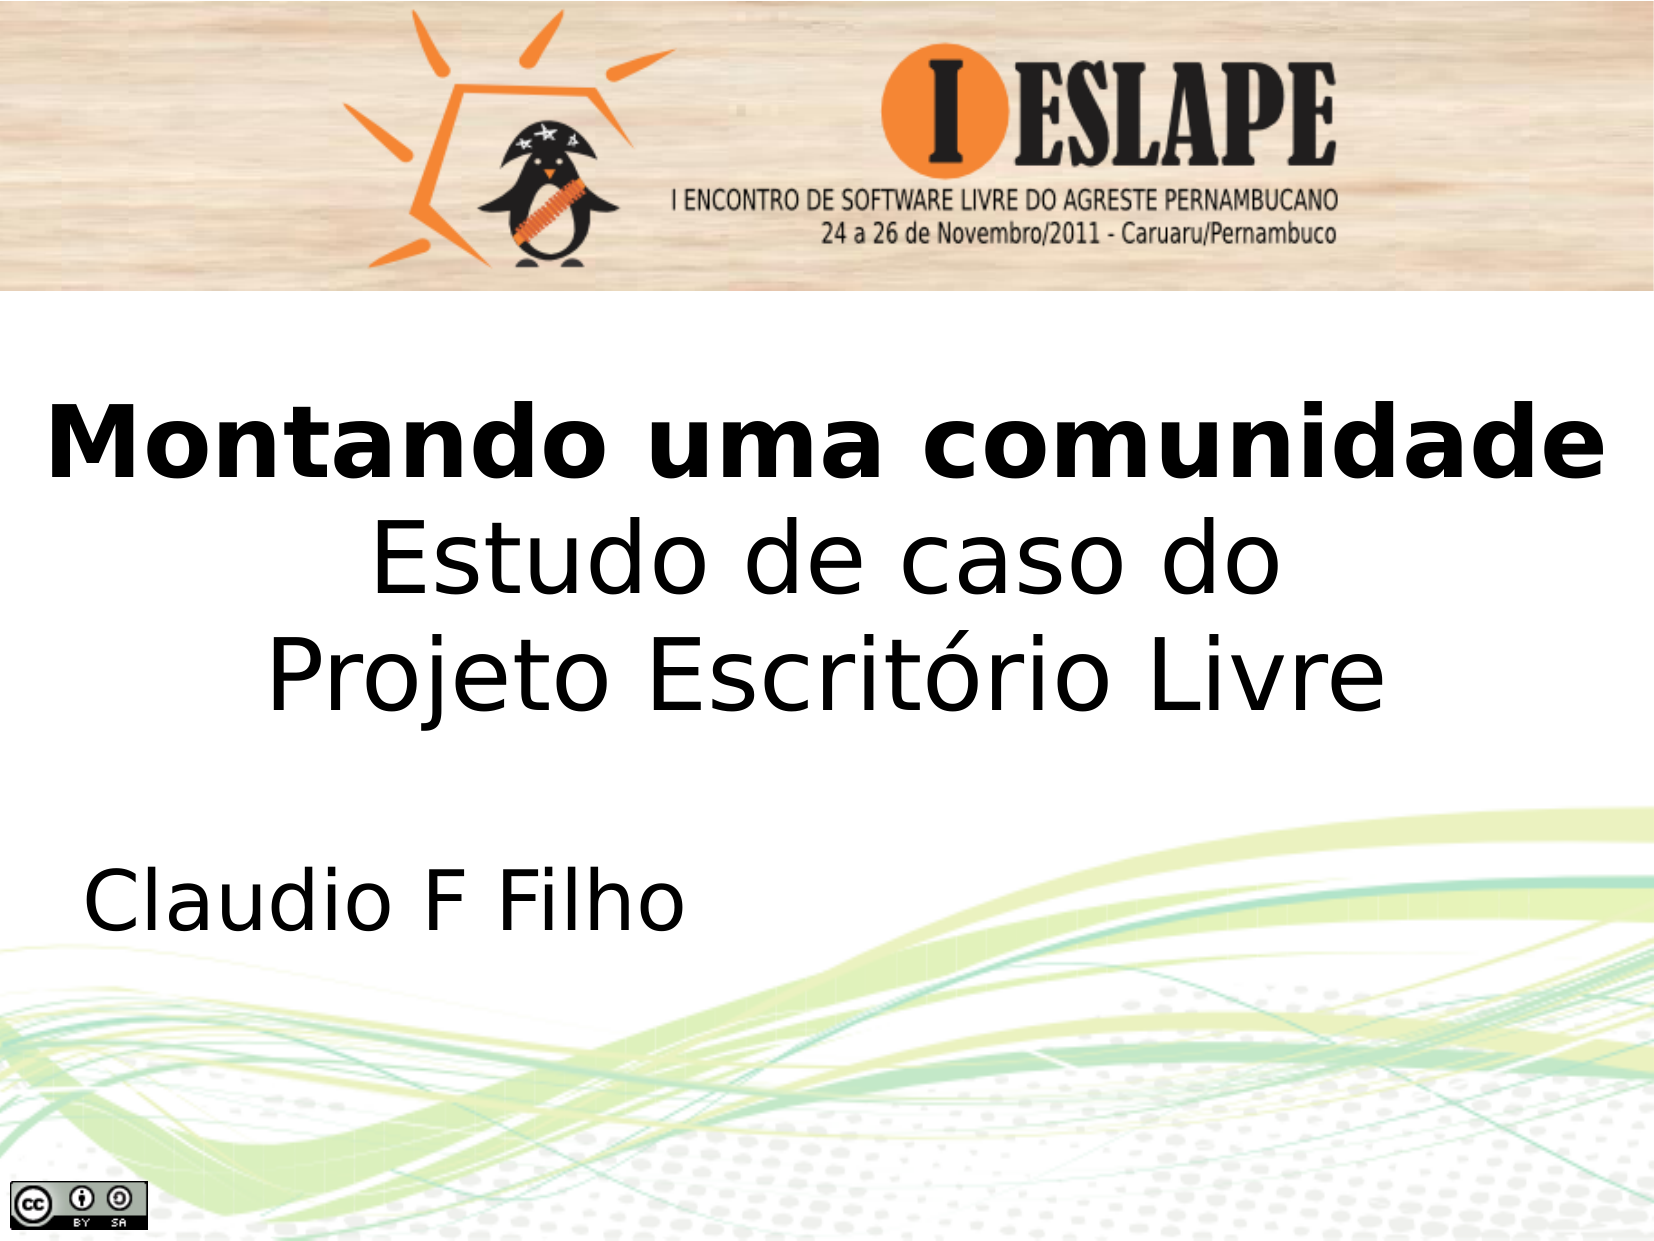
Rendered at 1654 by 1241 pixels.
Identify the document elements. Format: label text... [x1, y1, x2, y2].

picture [0, 1, 1654, 291]
title Montando uma comunidade Estudo de caso do Projeto Escritório Livre [29, 384, 1625, 734]
title Claudio F Filho [82, 817, 1571, 987]
picture [10, 1181, 148, 1230]
